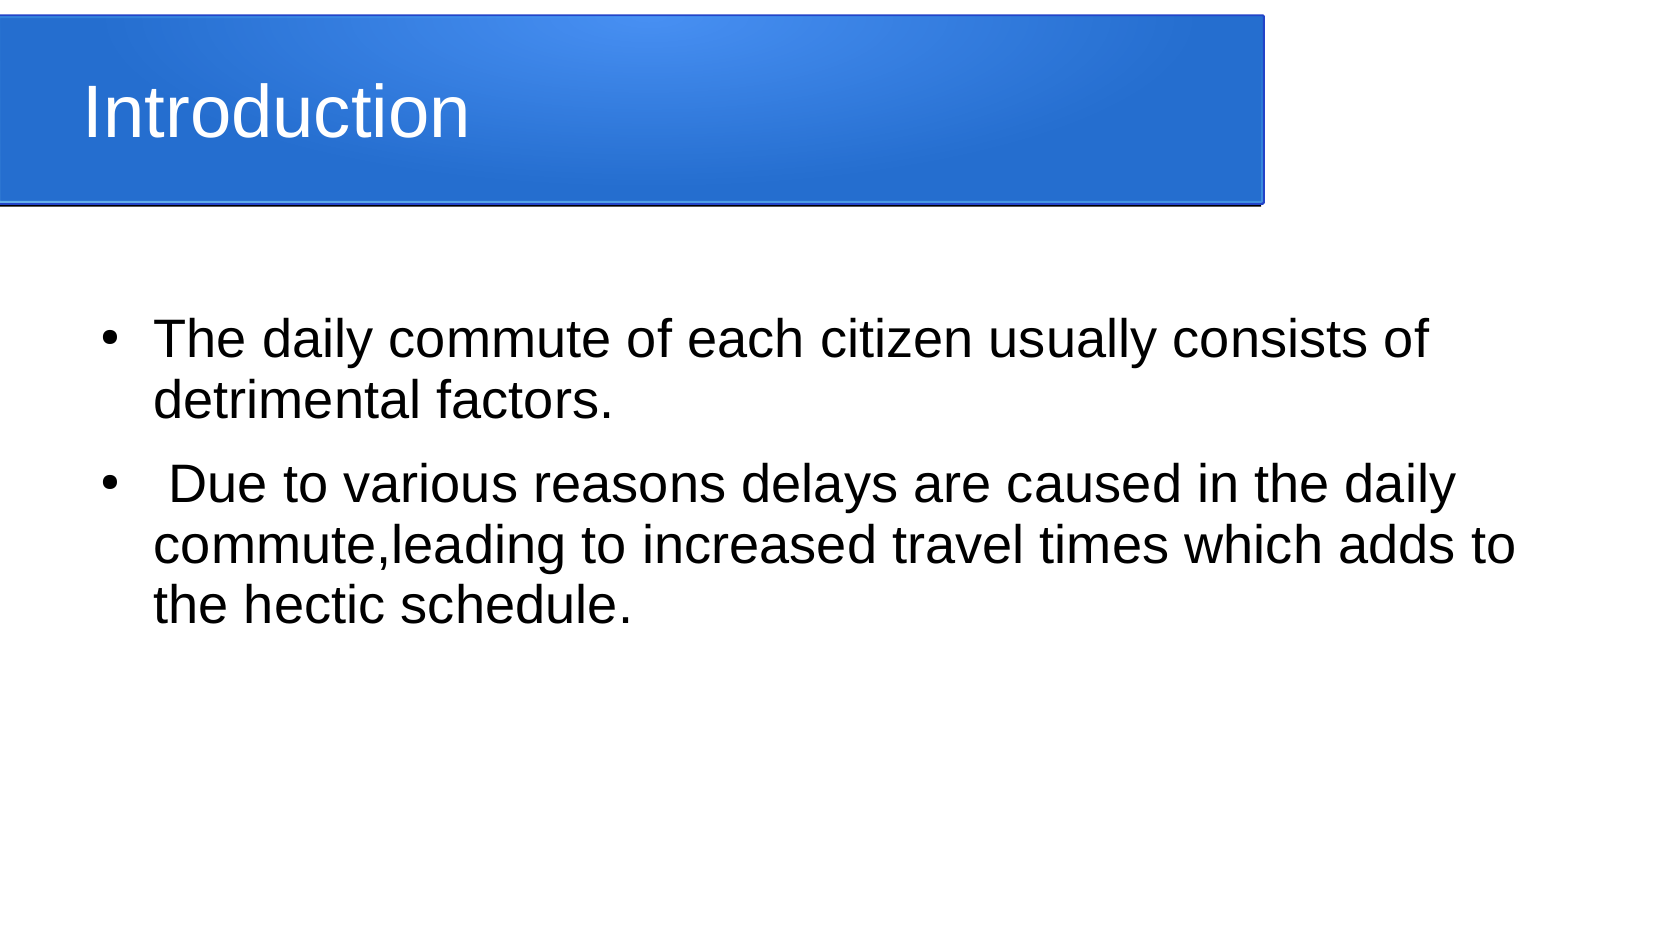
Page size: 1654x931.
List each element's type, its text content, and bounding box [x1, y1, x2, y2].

list The daily commute of each citizen usually consists of detrimental factors. Due to various reasons delays are caused in the daily commute,leading to increased travel times which adds to the hectic schedule. [82, 224, 1571, 764]
title Introduction [82, 35, 1235, 189]
